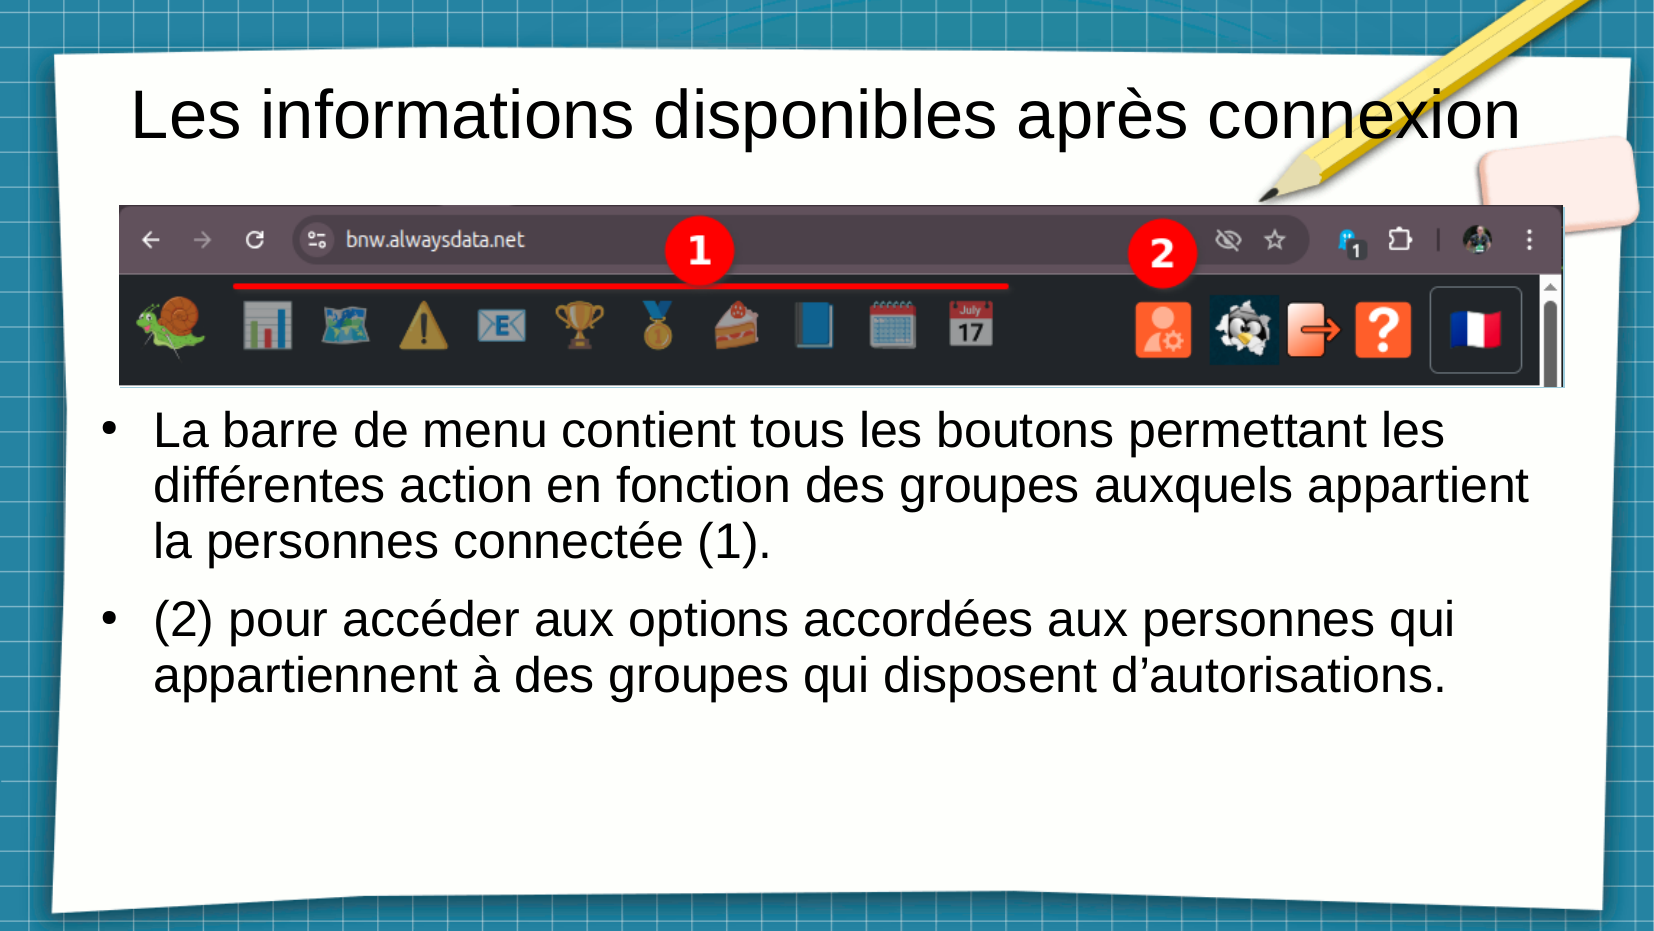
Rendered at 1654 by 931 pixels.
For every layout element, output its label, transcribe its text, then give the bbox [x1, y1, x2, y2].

list La barre de menu contient tous les boutons permettant les différentes action en fonction des groupes auxquels appartient la personnes connectée (1). (2) pour accéder aux options accordées aux personnes qui appartiennent à des groupes qui disposent d’autorisations. [82, 401, 1571, 865]
picture [0, 0, 1654, 931]
title Les informations disponibles après connexion [82, 37, 1571, 193]
